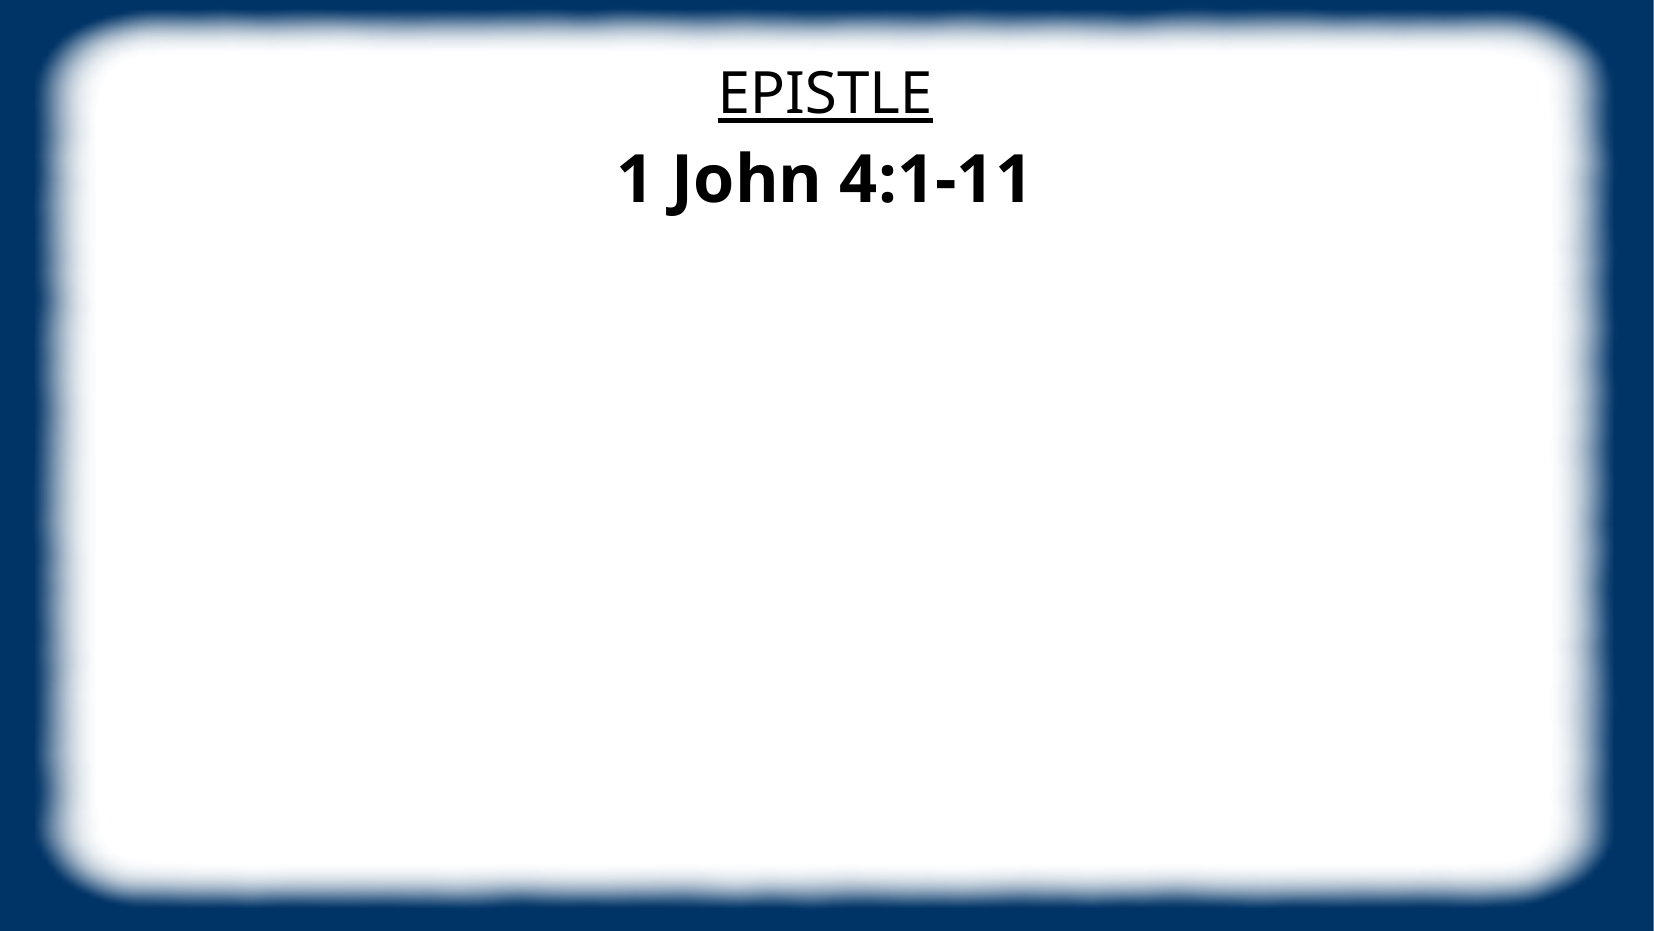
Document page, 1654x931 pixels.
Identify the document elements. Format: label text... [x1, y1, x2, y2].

picture [0, 0, 1654, 931]
text_box EPISTLE 1 John 4:1-11 [90, 44, 1561, 226]
